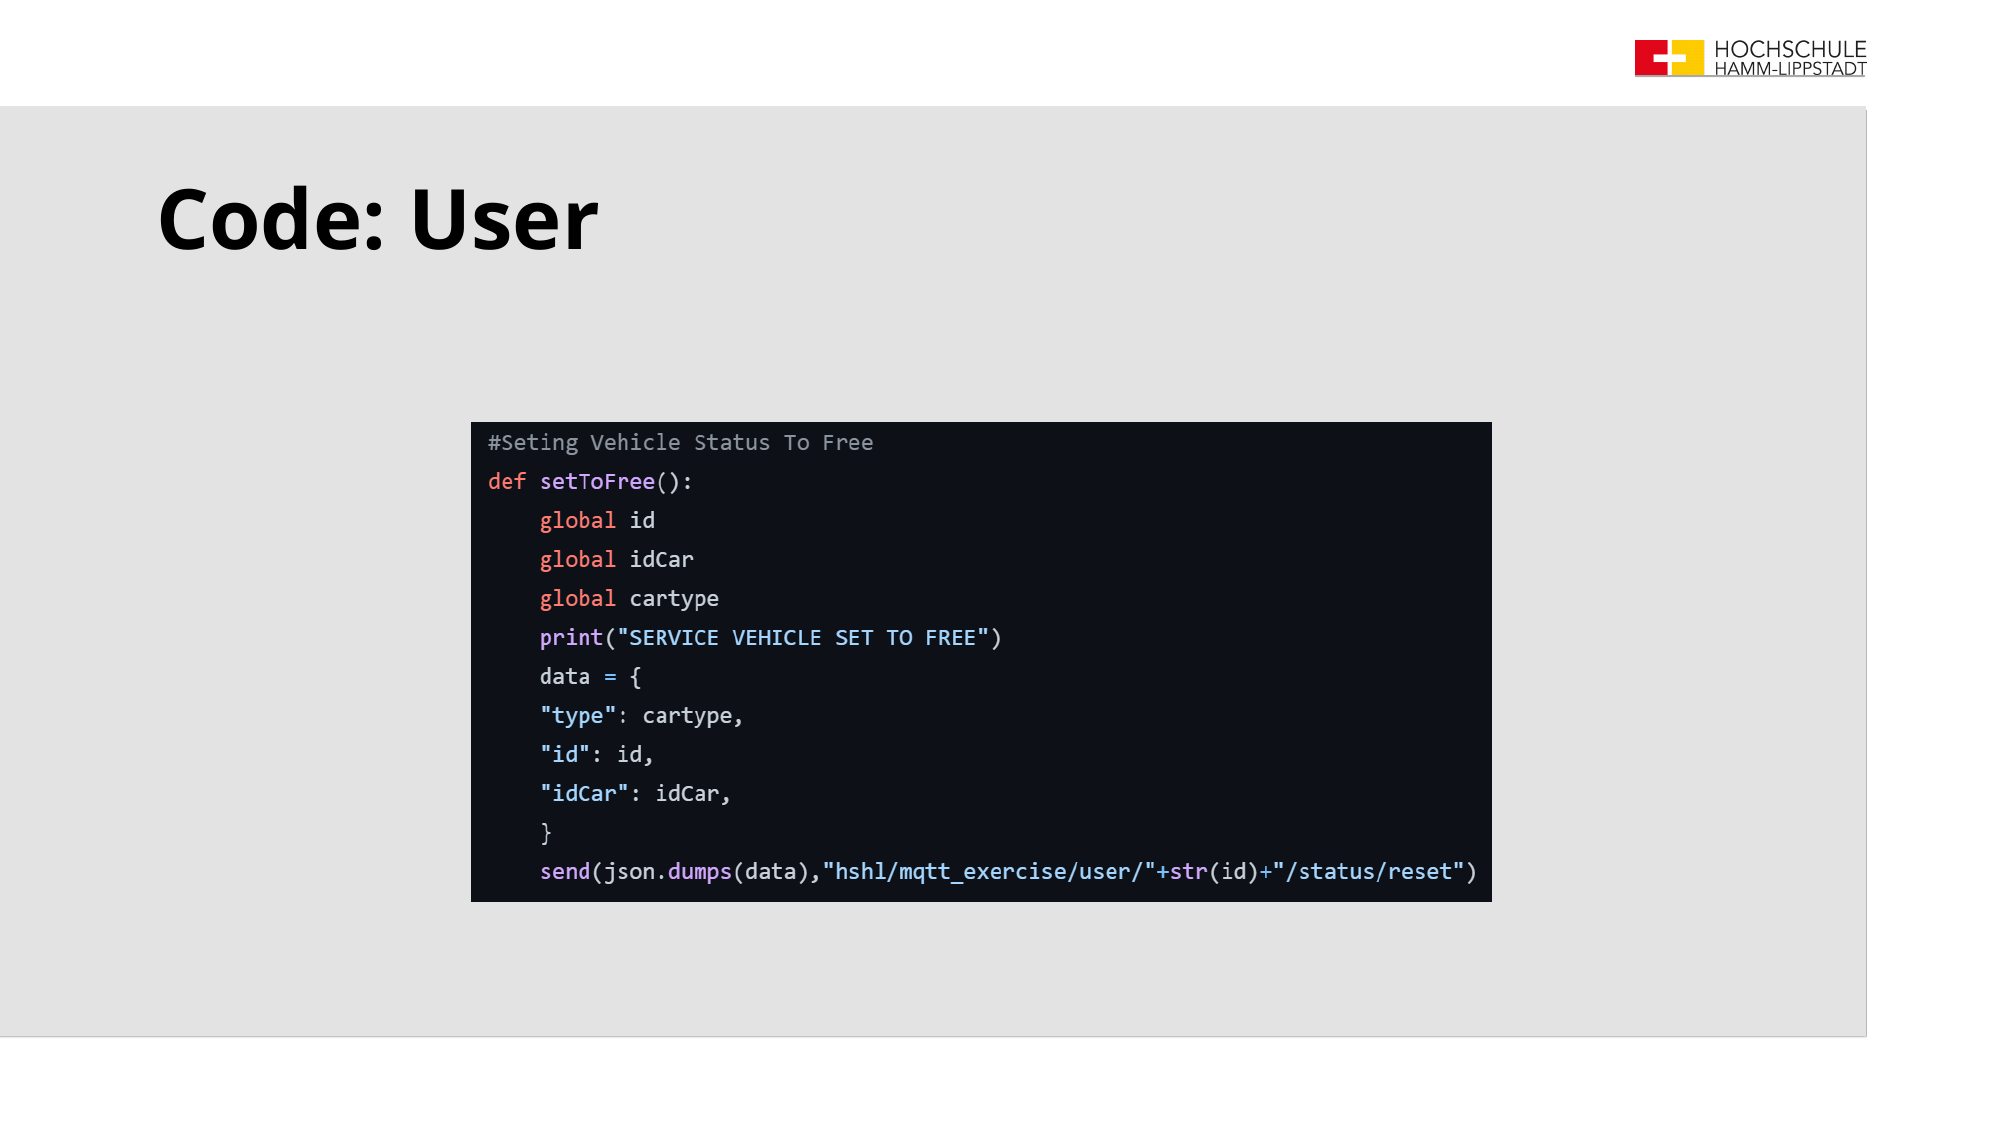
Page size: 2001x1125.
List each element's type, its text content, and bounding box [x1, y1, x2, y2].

picture [471, 422, 1492, 902]
title Code: User [141, 122, 1821, 310]
